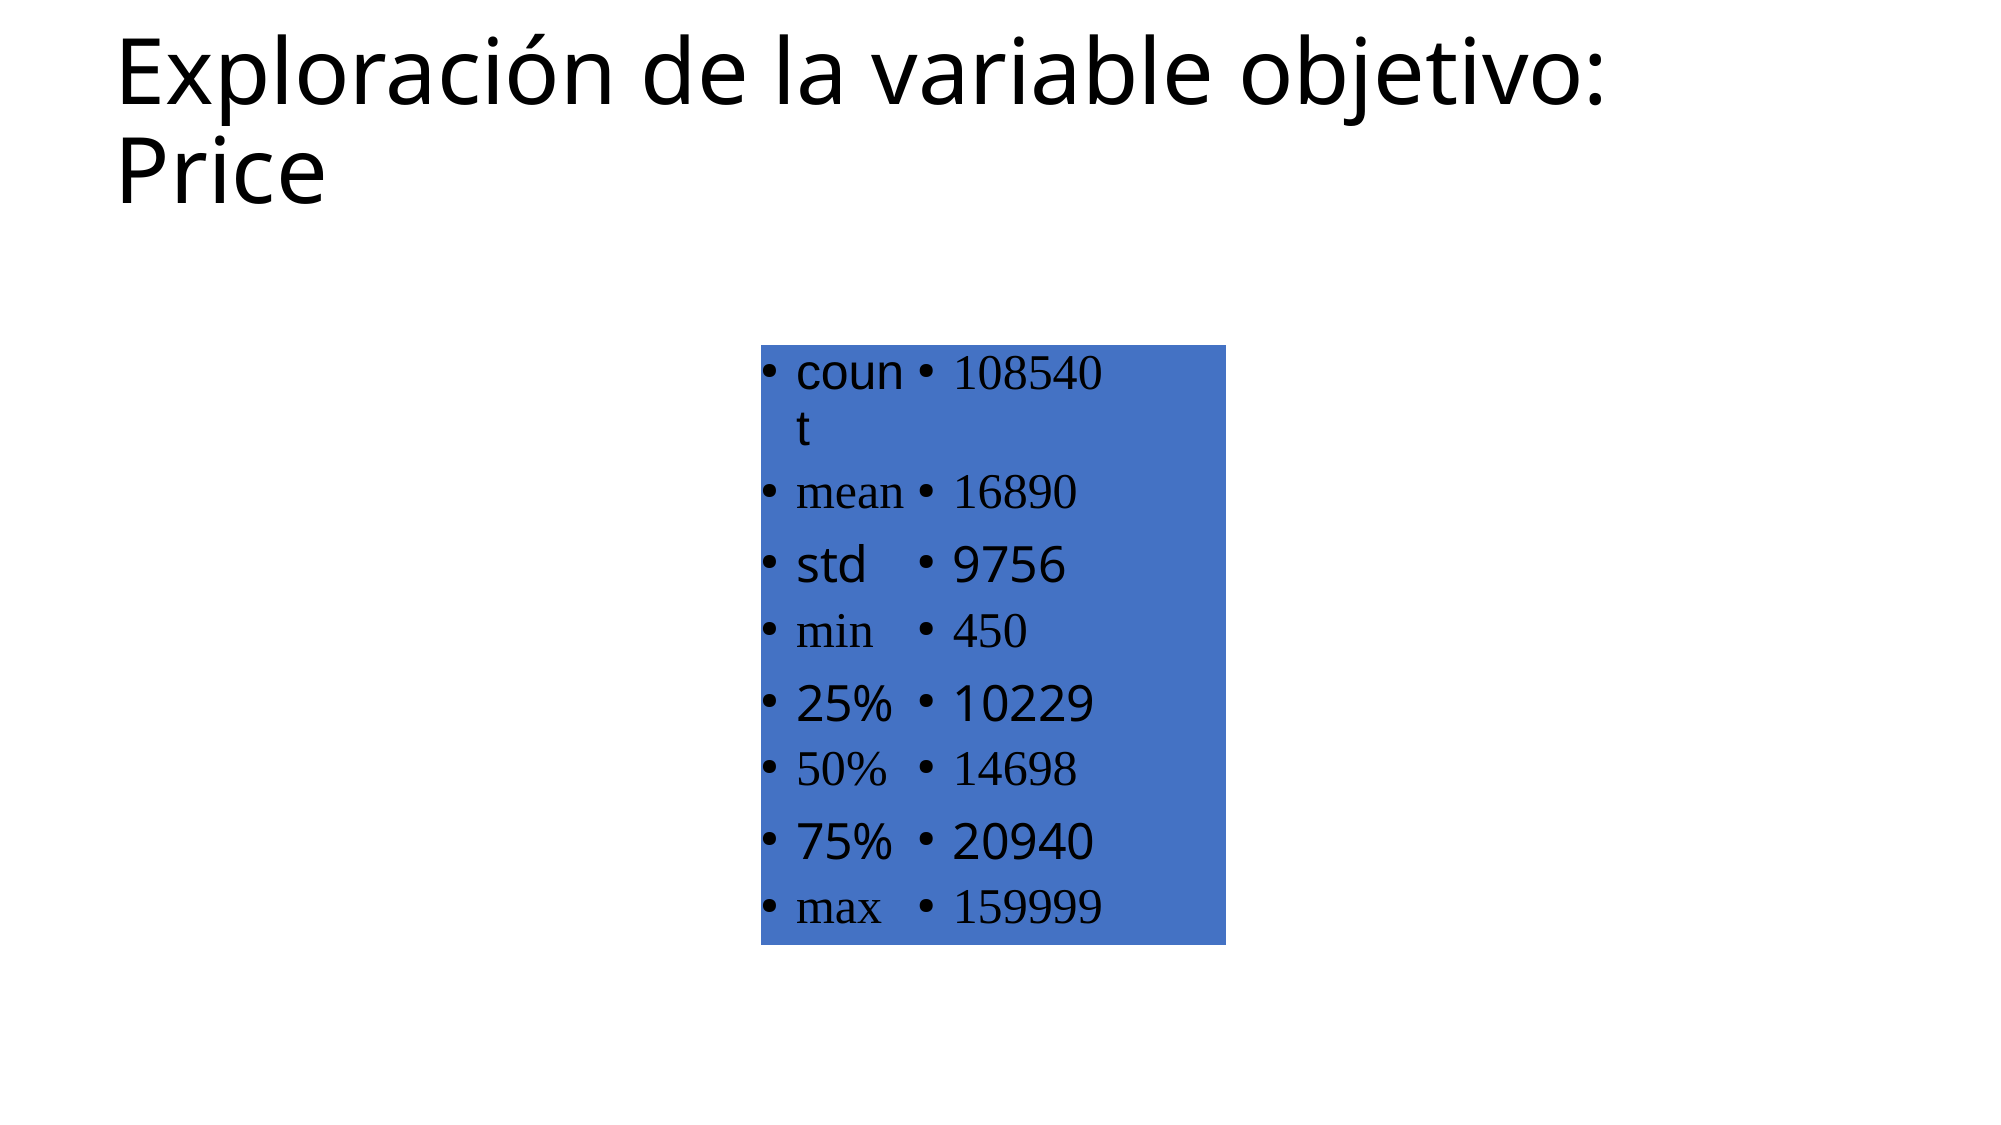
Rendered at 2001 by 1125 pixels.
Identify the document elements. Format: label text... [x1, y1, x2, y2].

text_box Exploración de la variable objetivo: Price [99, 15, 1825, 233]
table_cell 25% [761, 668, 918, 741]
table_cell max [761, 879, 918, 945]
table_header 108540 [918, 345, 1226, 464]
table_cell 20940 [918, 806, 1226, 879]
table_cell 14698 [918, 741, 1226, 806]
table_header count [761, 345, 918, 464]
table_cell 10229 [918, 668, 1226, 741]
table_cell std [761, 529, 918, 603]
table_cell 16890 [918, 464, 1226, 529]
table_cell 450 [918, 603, 1226, 668]
table_cell min [761, 603, 918, 668]
table_cell 75% [761, 806, 918, 879]
table_cell mean [761, 464, 918, 529]
table_cell 159999 [918, 879, 1226, 945]
table_cell 50% [761, 741, 918, 806]
table_cell 9756 [918, 529, 1226, 603]
